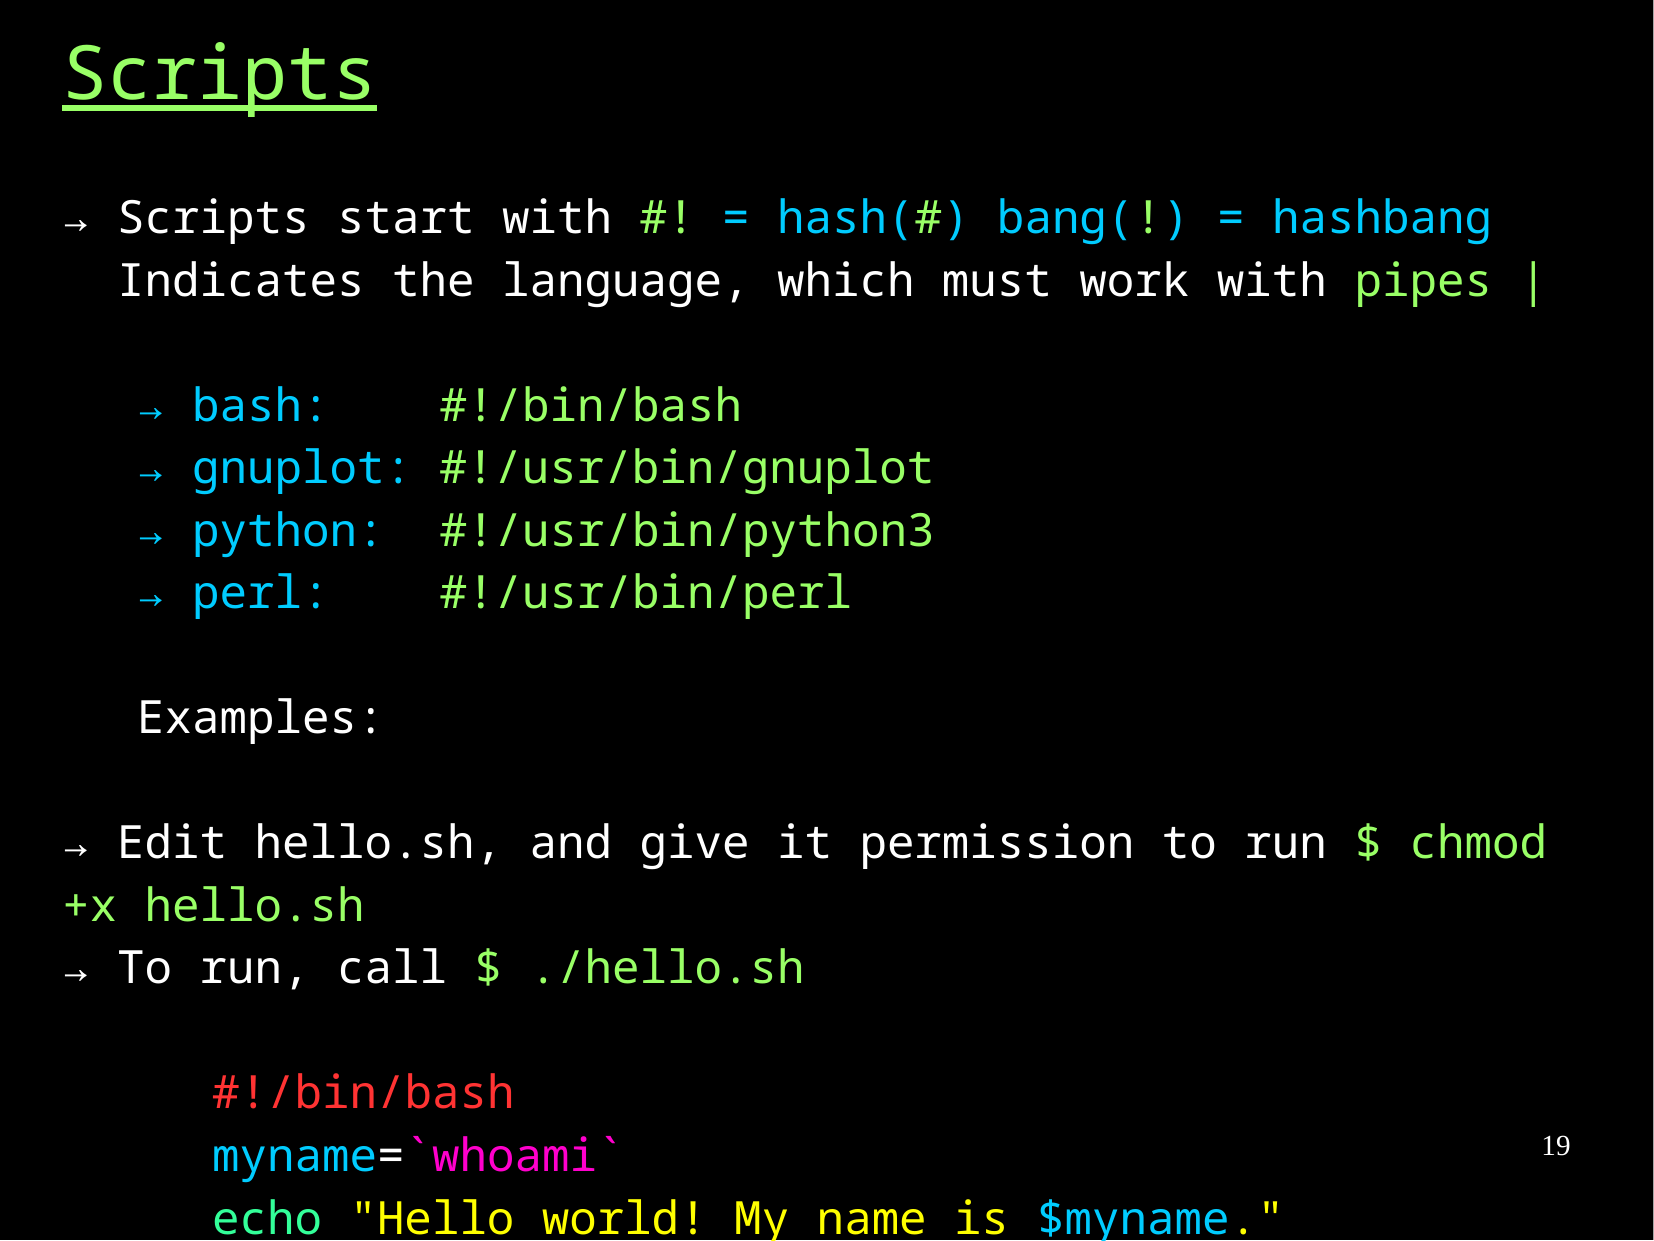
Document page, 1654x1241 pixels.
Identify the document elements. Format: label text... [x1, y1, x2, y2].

text_box Scripts → Scripts start with #! = hash(#) bang(!) = hashbang Indicates the language, which must work with pipes | → bash: #!/bin/bash → gnuplot: #!/usr/bin/gnuplot → python: #!/usr/bin/python3 → perl: #!/usr/bin/perl Examples: → Edit hello.sh, and give it permission to run $ chmod +x hello.sh → To run, call $ ./hello.sh #!/bin/bash myname=`whoami` echo "Hello world! My name is $myname." → Now in Perl: #!/usr/bin/perl $myname=`whoami`; print("Hello world! My name is $myname.\n"); [47, 12, 1607, 1201]
